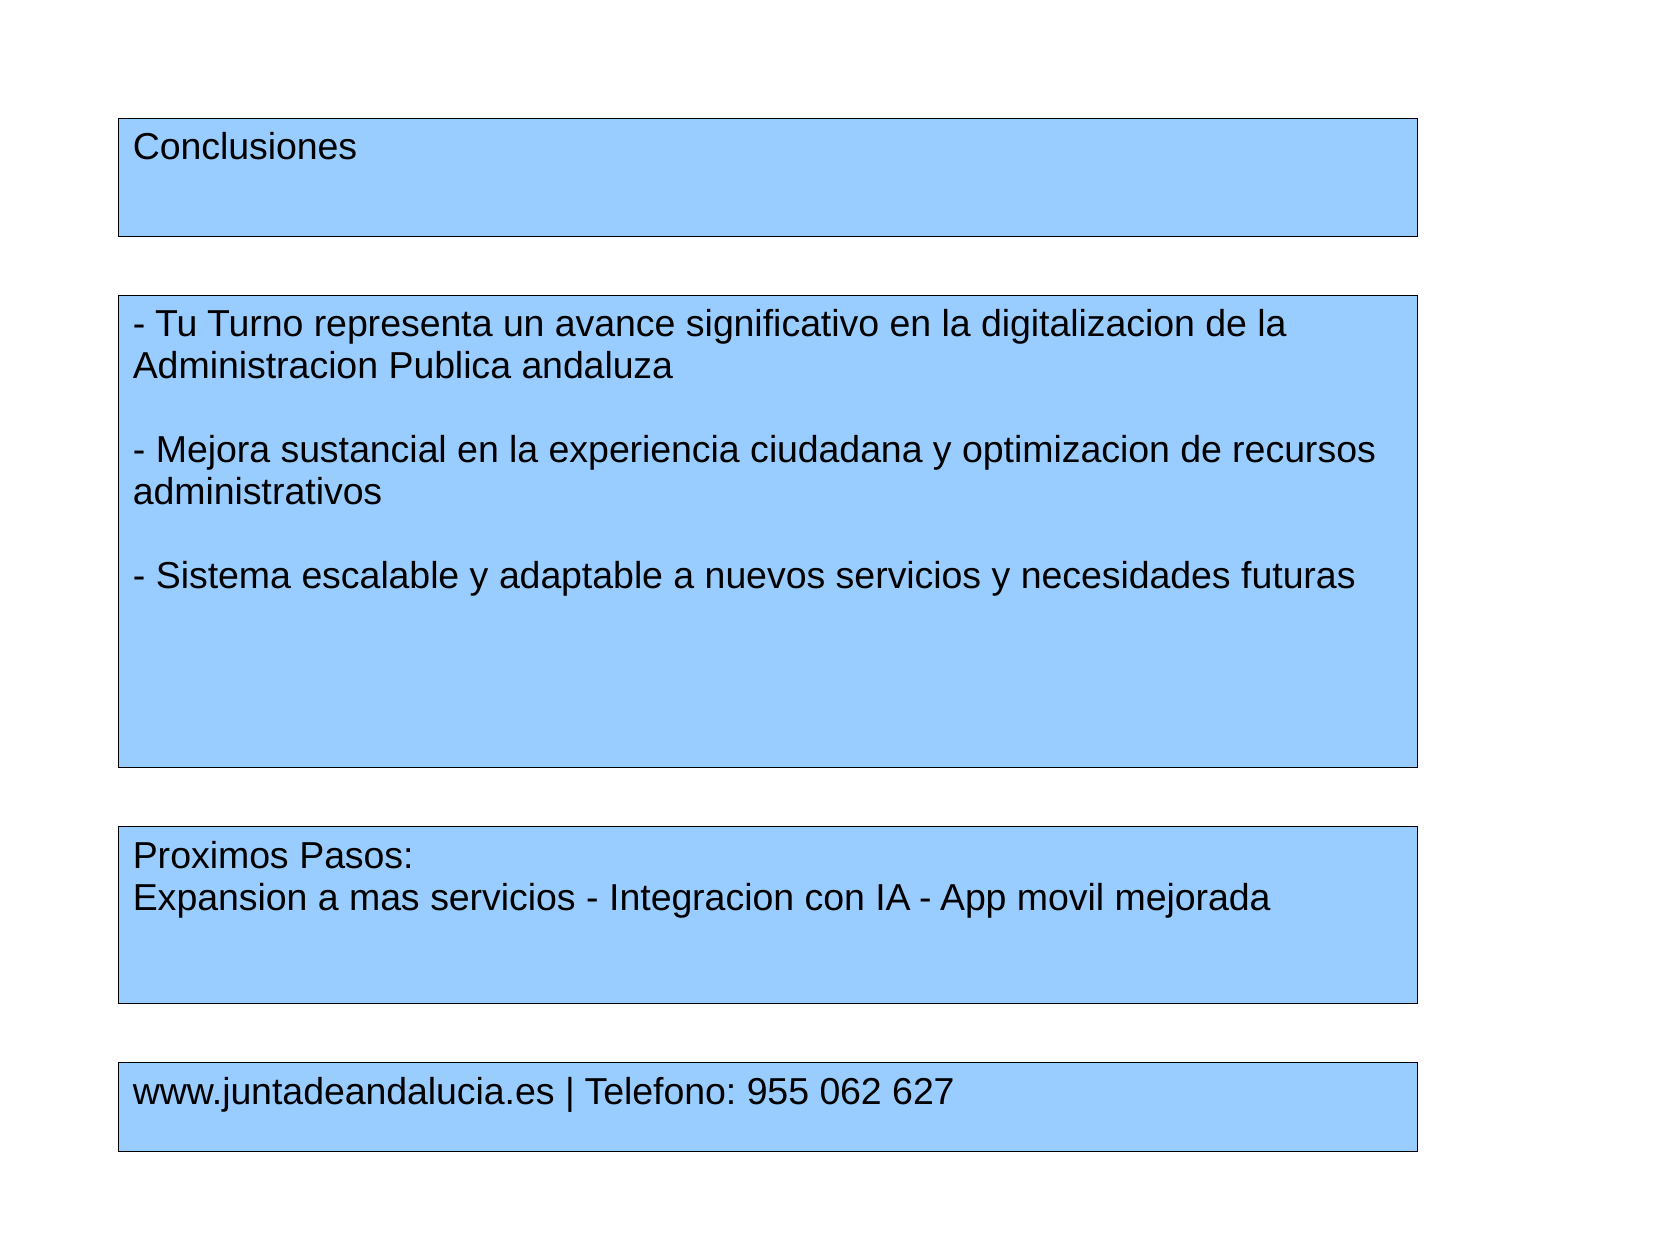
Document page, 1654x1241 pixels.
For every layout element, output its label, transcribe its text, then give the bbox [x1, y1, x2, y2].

text_box - Tu Turno representa un avance significativo en la digitalizacion de la Administracion Publica andaluza - Mejora sustancial en la experiencia ciudadana y optimizacion de recursos administrativos - Sistema escalable y adaptable a nuevos servicios y necesidades futuras [118, 295, 1418, 768]
text_box www.juntadeandalucia.es | Telefono: 955 062 627 [118, 1062, 1418, 1152]
text_box Proximos Pasos: Expansion a mas servicios - Integracion con IA - App movil mejorada [118, 826, 1418, 1004]
text_box Conclusiones [118, 118, 1418, 237]
